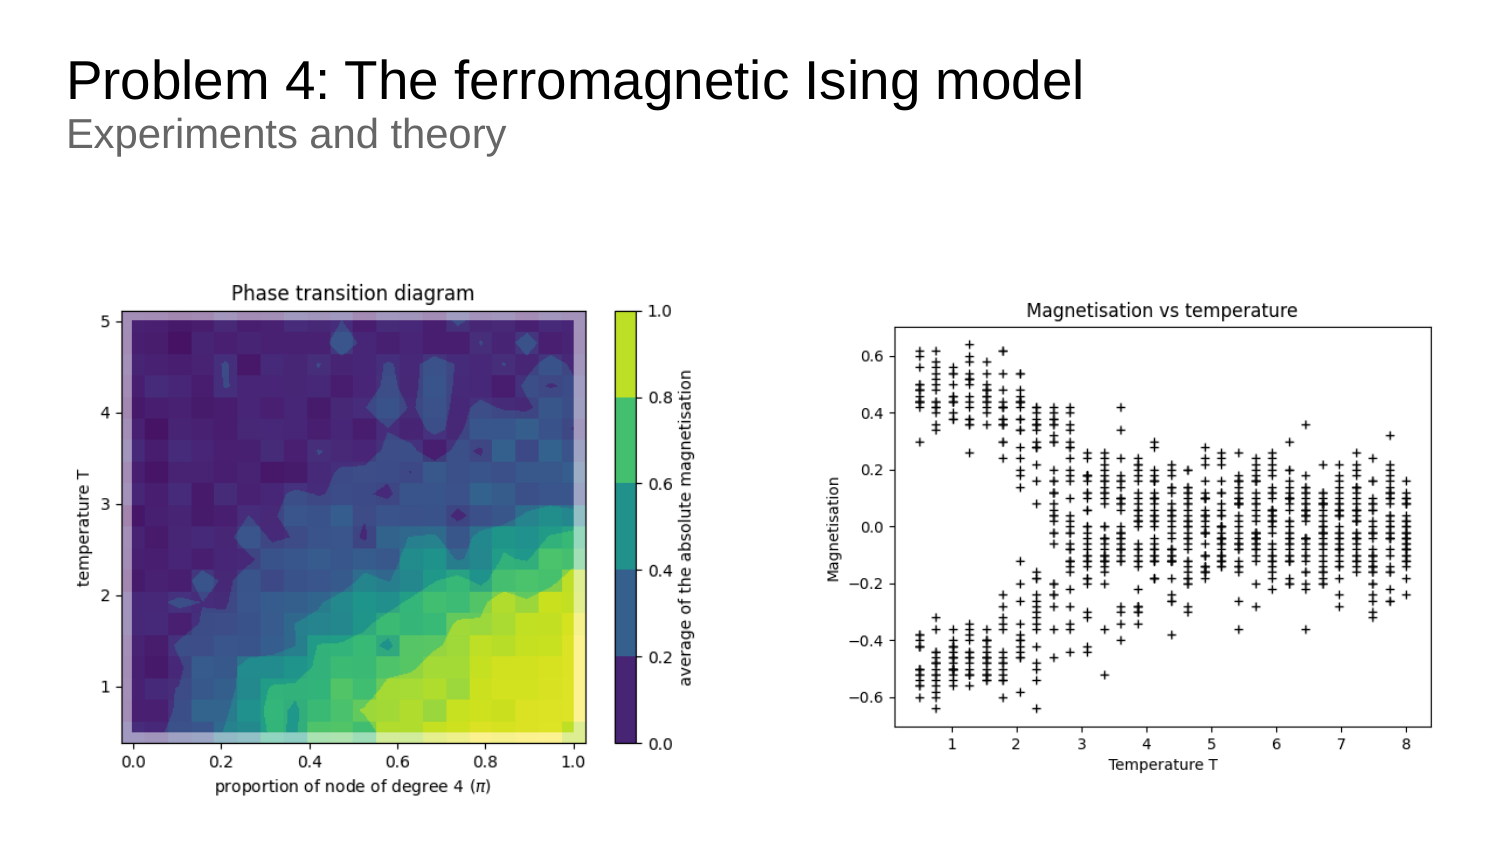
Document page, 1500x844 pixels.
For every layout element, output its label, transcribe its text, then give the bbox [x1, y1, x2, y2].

picture [808, 264, 1500, 784]
picture [28, 243, 776, 805]
title Problem 4: The ferromagnetic Ising model Experiments and theory [51, 34, 1449, 174]
